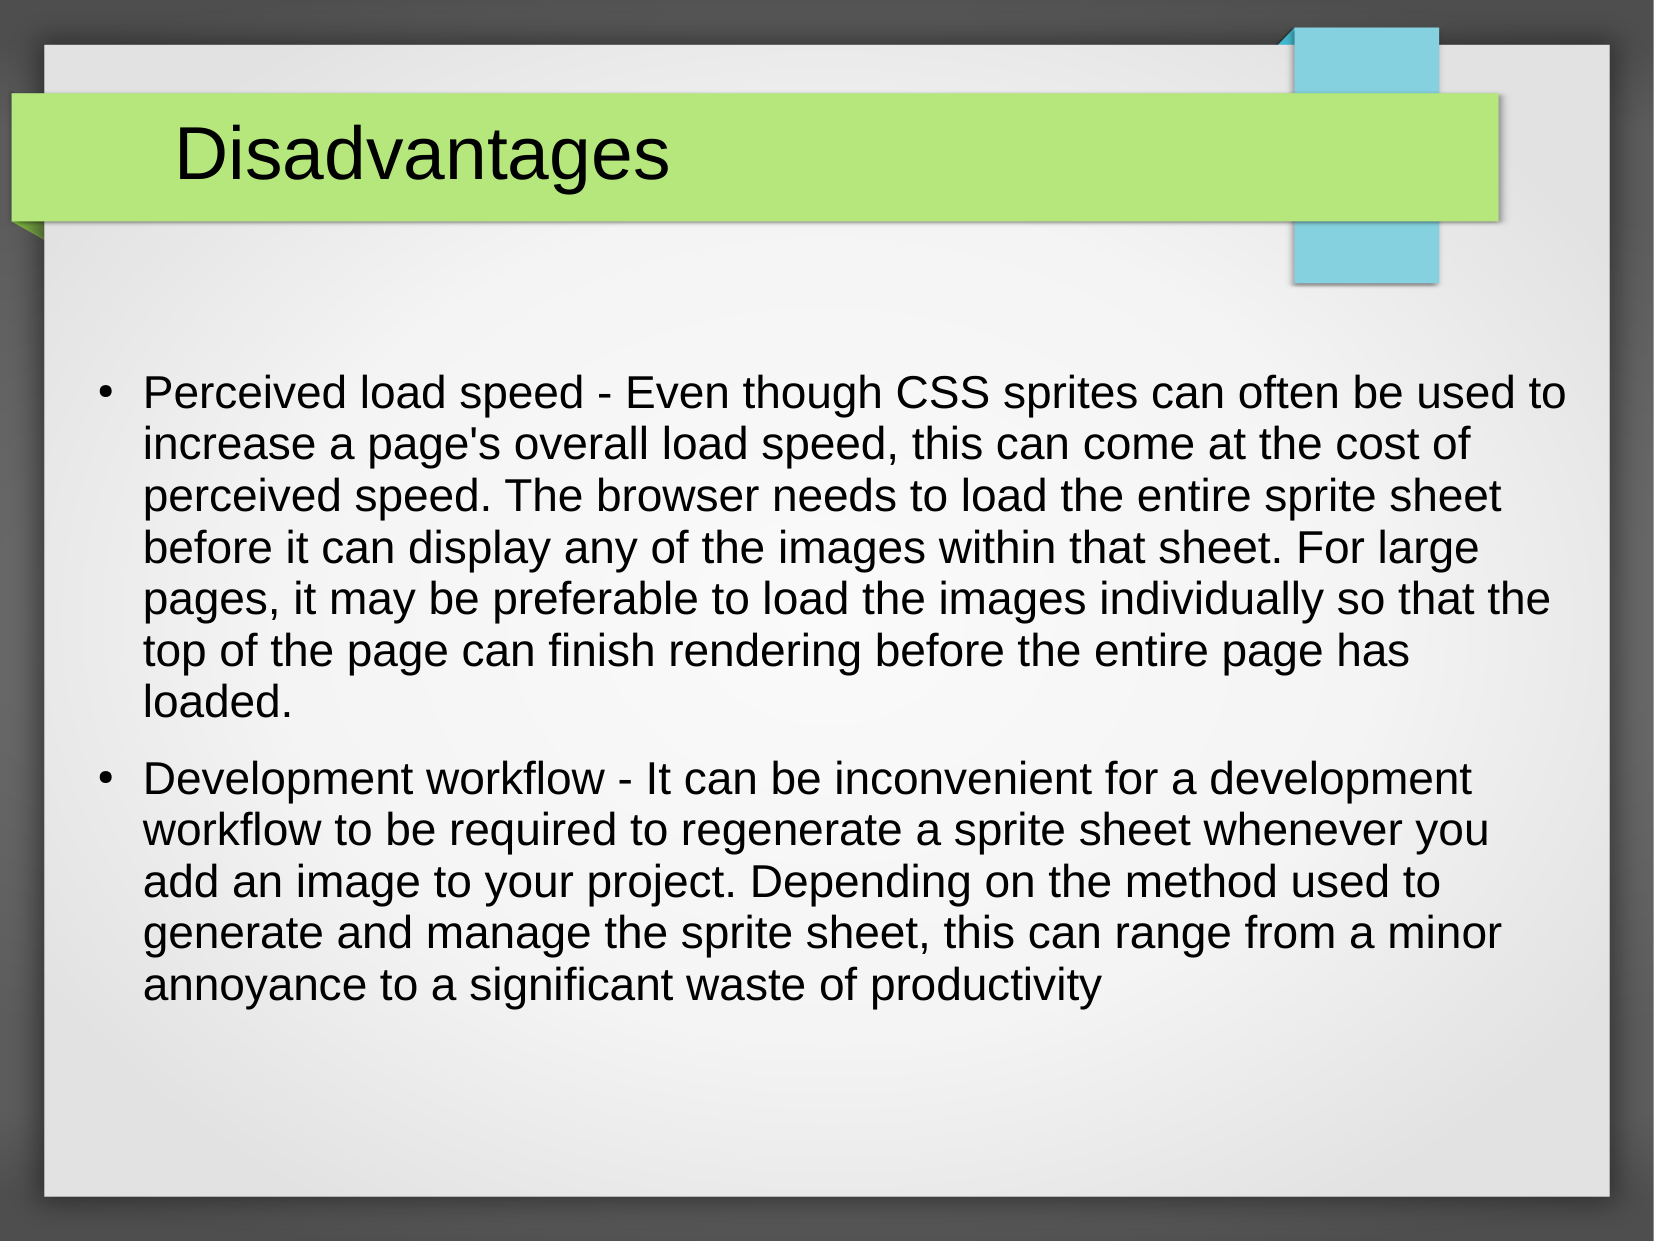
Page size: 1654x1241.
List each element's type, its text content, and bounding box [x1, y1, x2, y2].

picture [0, 0, 1654, 1241]
list Perceived load speed - Even though CSS sprites can often be used to increase a page's overall load speed, this can come at the cost of perceived speed. The browser needs to load the entire sprite sheet before it can display any of the images within that sheet. For large pages, it may be preferable to load the images individually so that the top of the page can finish rendering before the entire page has loaded. Development workflow - It can be inconvenient for a development workflow to be required to regenerate a sprite sheet whenever you add an image to your project. Depending on the method used to generate and manage the sprite sheet, this can range from a minor annoyance to a significant waste of productivity [82, 295, 1571, 1015]
title Disadvantages [82, 94, 1264, 213]
